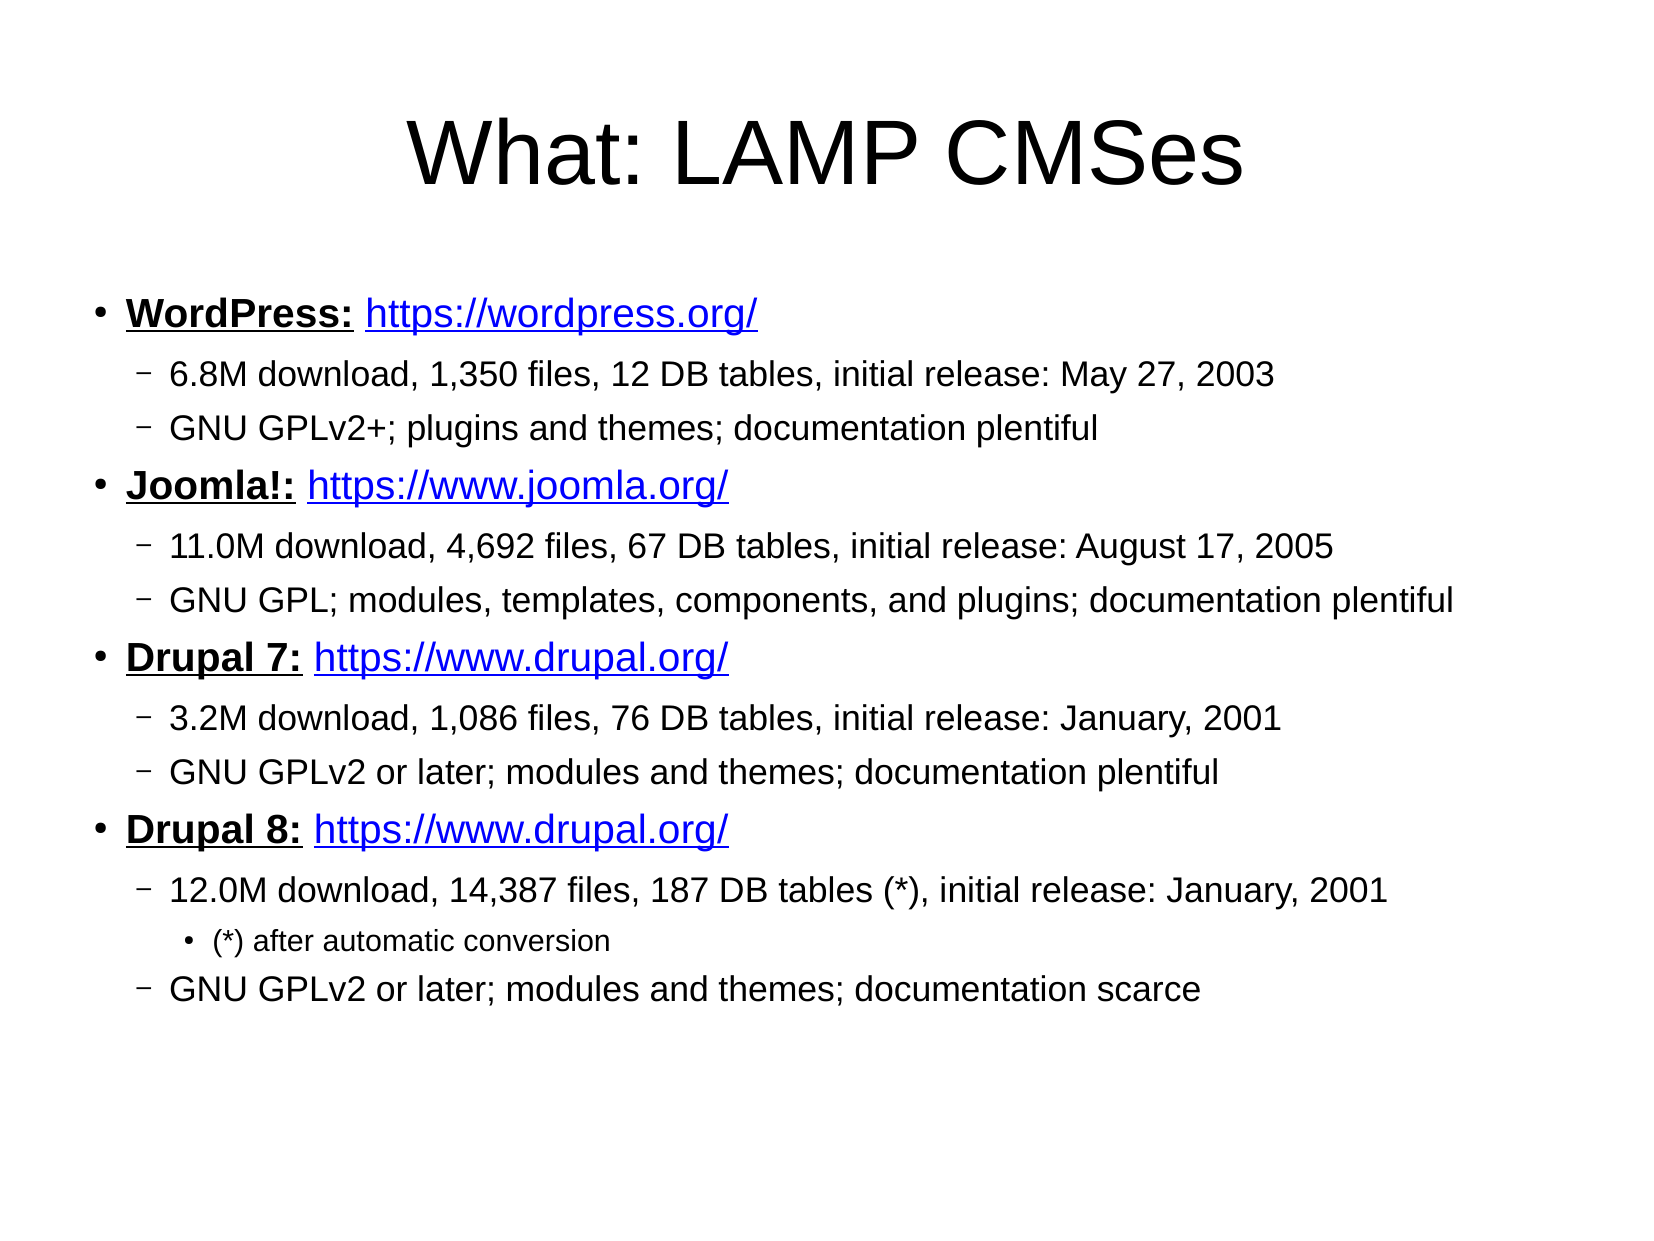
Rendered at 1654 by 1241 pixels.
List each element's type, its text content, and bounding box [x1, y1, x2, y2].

title What: LAMP CMSes [82, 49, 1571, 257]
list WordPress: https://wordpress.org/ 6.8M download, 1,350 files, 12 DB tables, initial release: May 27, 2003 GNU GPLv2+; plugins and themes; documentation plentiful Joomla!: https://www.joomla.org/ 11.0M download, 4,692 files, 67 DB tables, initial release: August 17, 2005 GNU GPL; modules, templates, components, and plugins; documentation plentiful Drupal 7: https://www.drupal.org/ 3.2M download, 1,086 files, 76 DB tables, initial release: January, 2001 GNU GPLv2 or later; modules and themes; documentation plentiful Drupal 8: https://www.drupal.org/ 12.0M download, 14,387 files, 187 DB tables (*), initial release: January, 2001 (*) after automatic conversion GNU GPLv2 or later; modules and themes; documentation scarce [82, 290, 1571, 1010]
